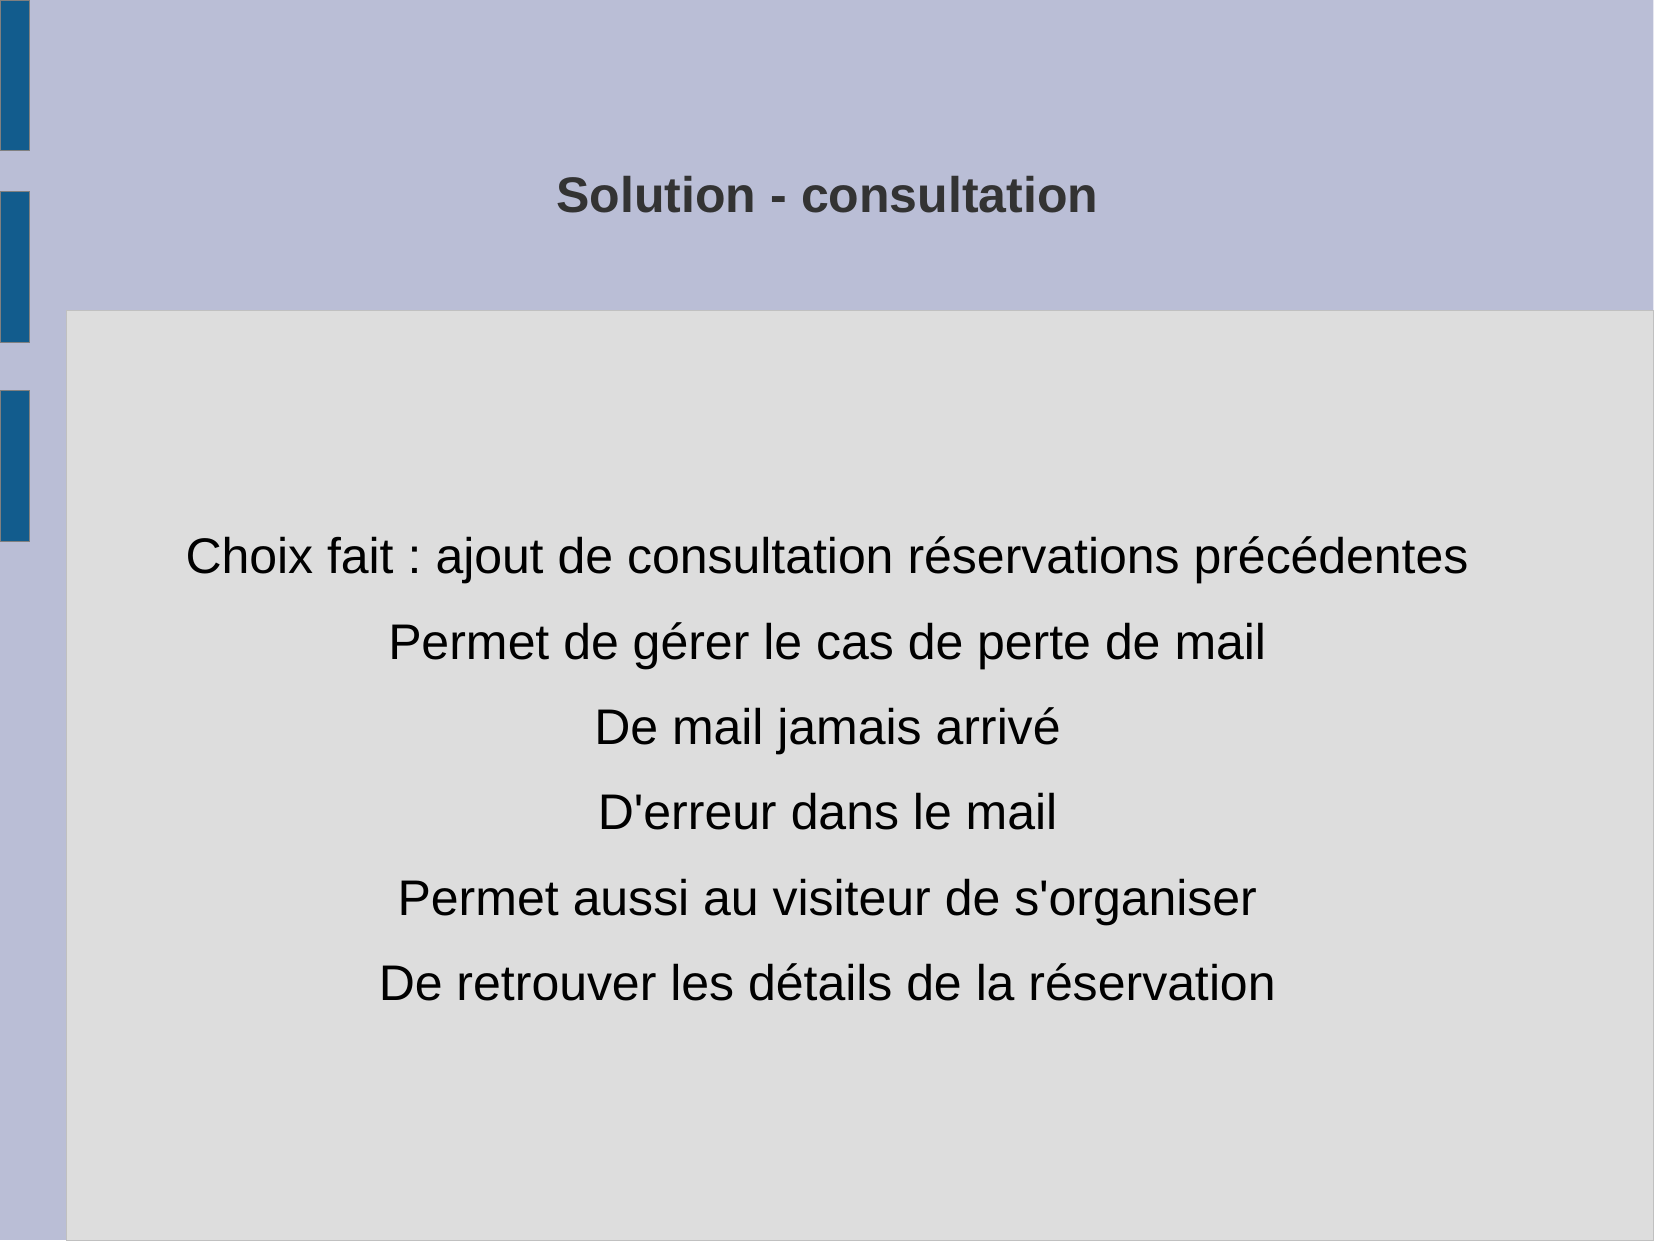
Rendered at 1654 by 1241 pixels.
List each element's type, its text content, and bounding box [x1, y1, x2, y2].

title Solution - consultation [121, 91, 1534, 299]
list Choix fait : ajout de consultation réservations précédentes Permet de gérer le cas de perte de mail De mail jamais arrivé D'erreur dans le mail Permet aussi au visiteur de s'organiser De retrouver les détails de la réservation [121, 528, 1534, 1011]
